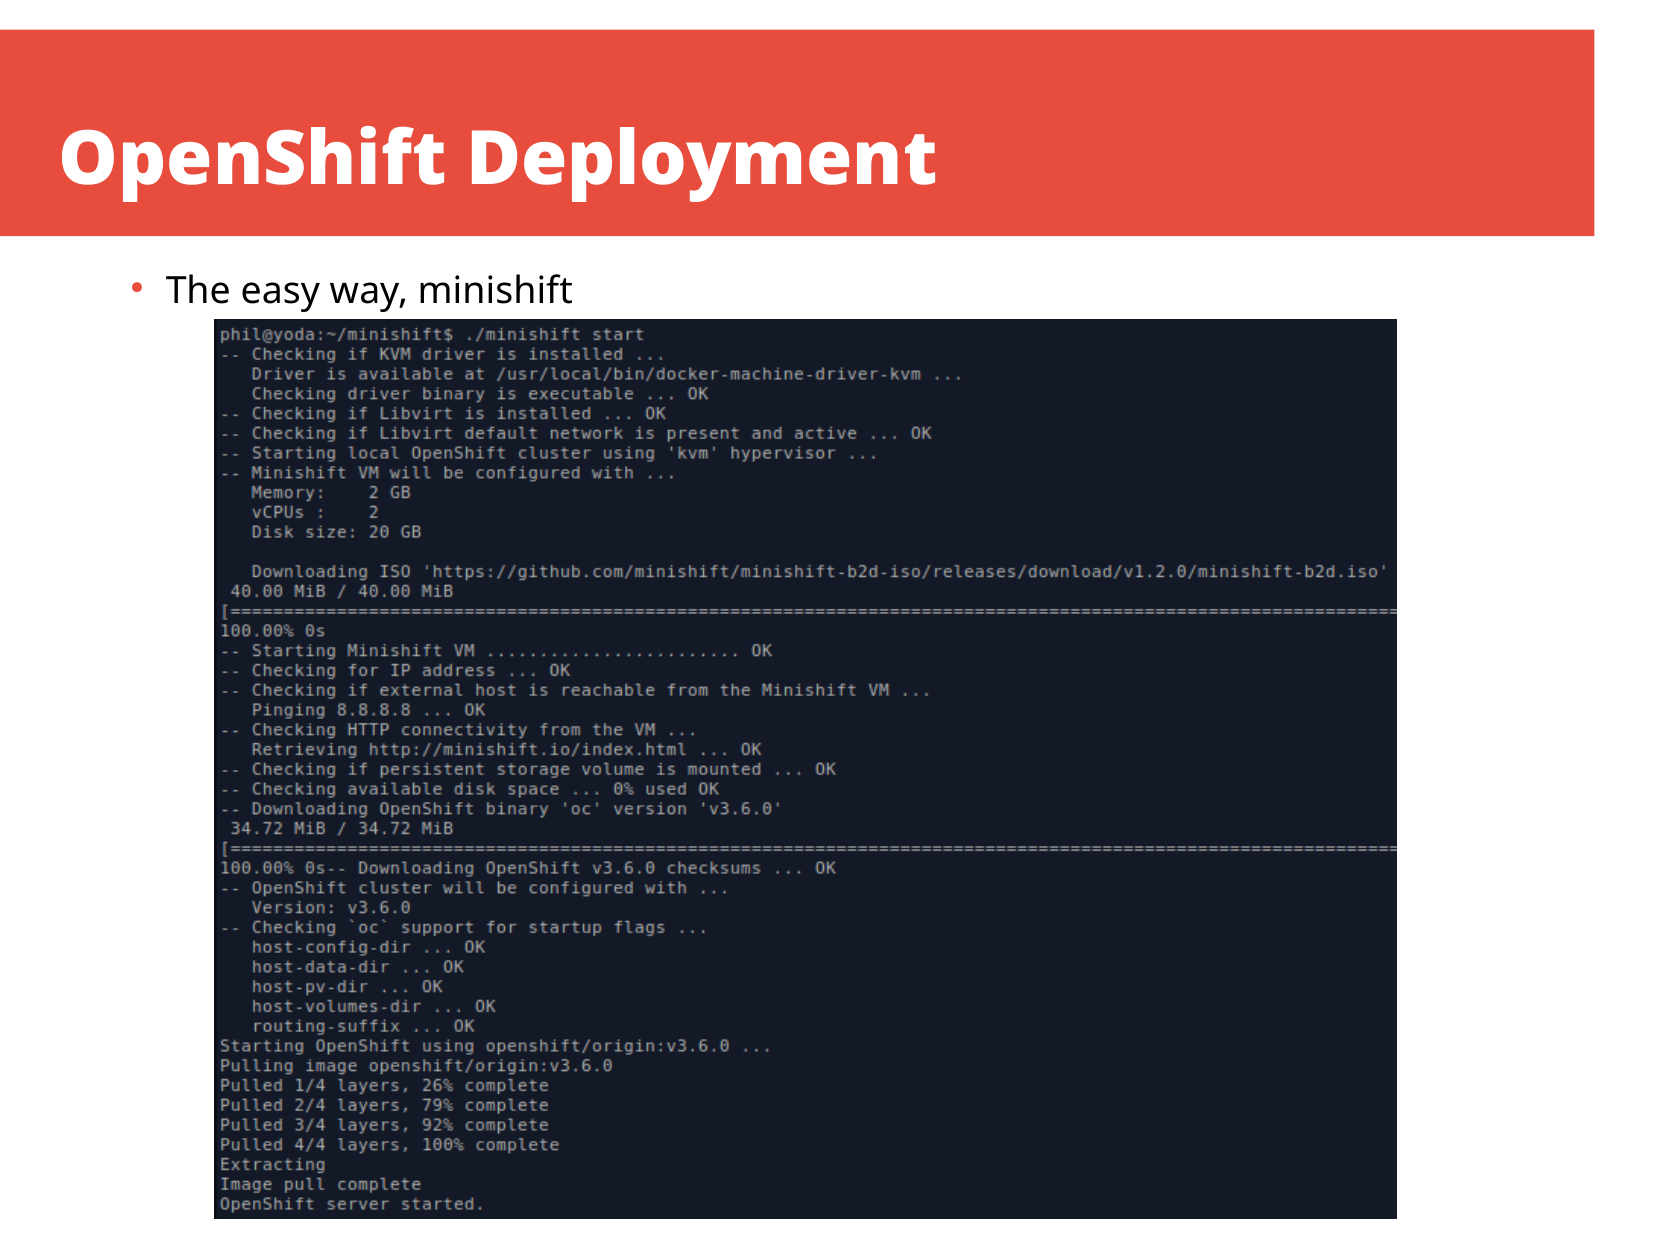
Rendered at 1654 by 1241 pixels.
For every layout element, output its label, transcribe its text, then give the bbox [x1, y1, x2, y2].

picture [214, 374, 1397, 1219]
text_box The easy way, minishift [115, 255, 1497, 374]
title OpenShift Deployment [59, 59, 1595, 207]
